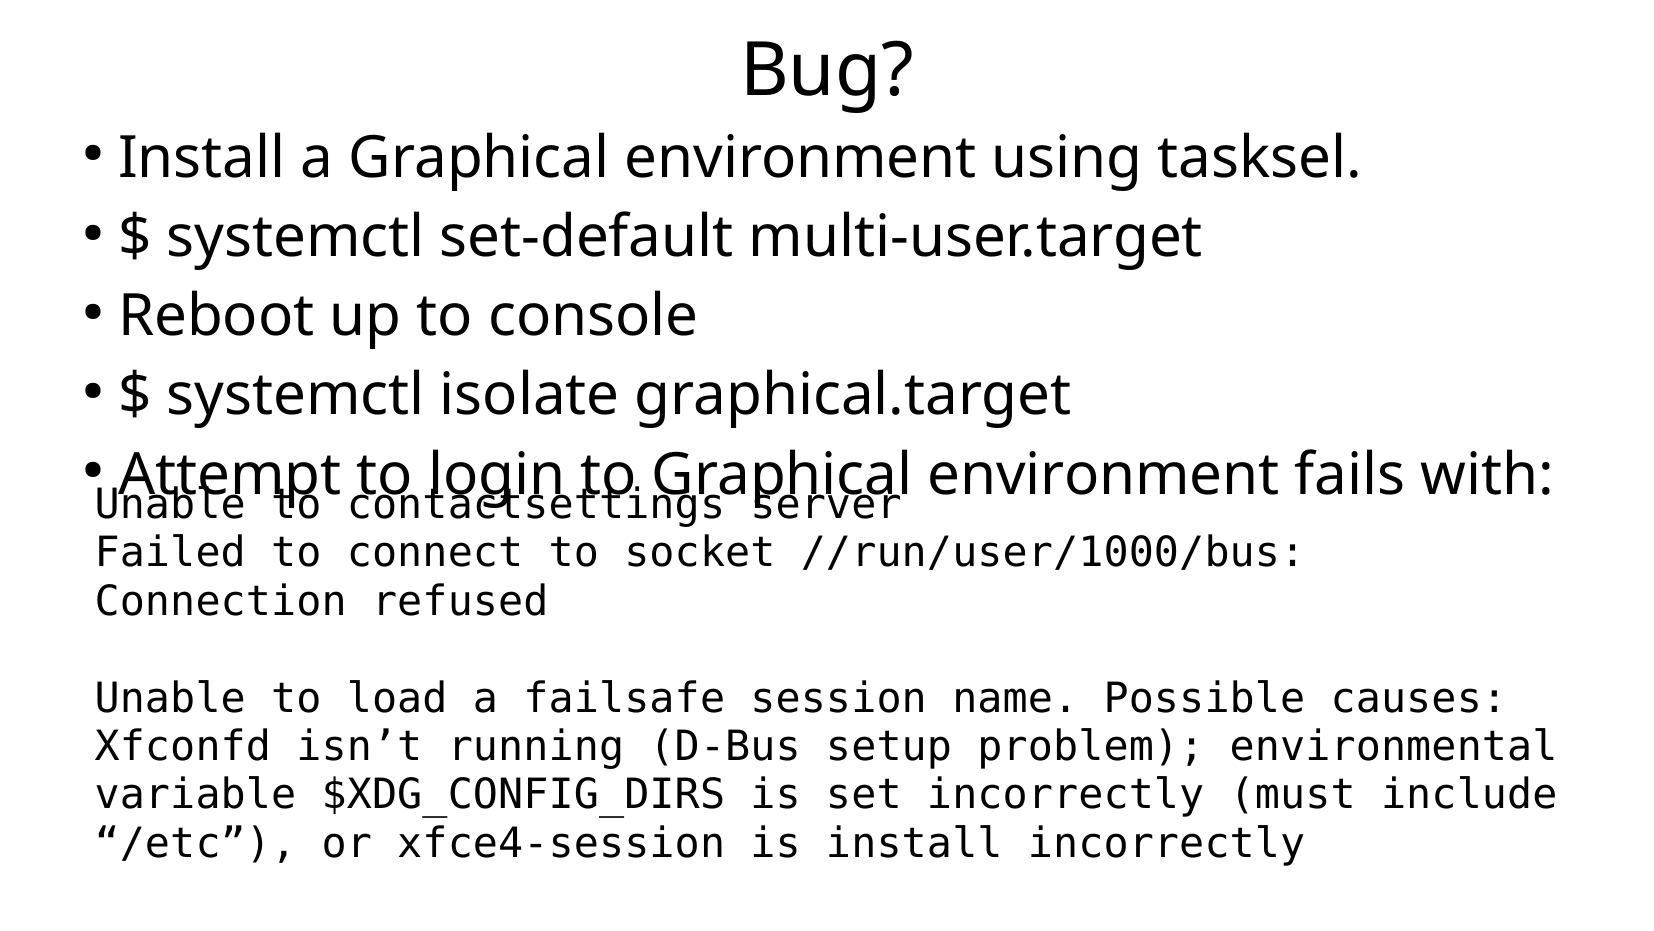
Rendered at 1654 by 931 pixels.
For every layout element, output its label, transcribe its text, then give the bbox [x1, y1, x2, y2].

title Bug? [82, 28, 1571, 104]
subtitle Install a Graphical environment using tasksel. $ systemctl set-default multi-user.target Reboot up to console $ systemctl isolate graphical.target Attempt to login to Graphical environment fails with: [82, 129, 1571, 497]
text_box Unable to contactsettings server Failed to connect to socket //run/user/1000/bus: Connection refused Unable to load a failsafe session name. Possible causes: Xfconfd isn’t running (D-Bus setup problem); environmental variable $XDG_CONFIG_DIRS is set incorrectly (must include “/etc”), or xfce4-session is install incorrectly [94, 479, 1583, 868]
